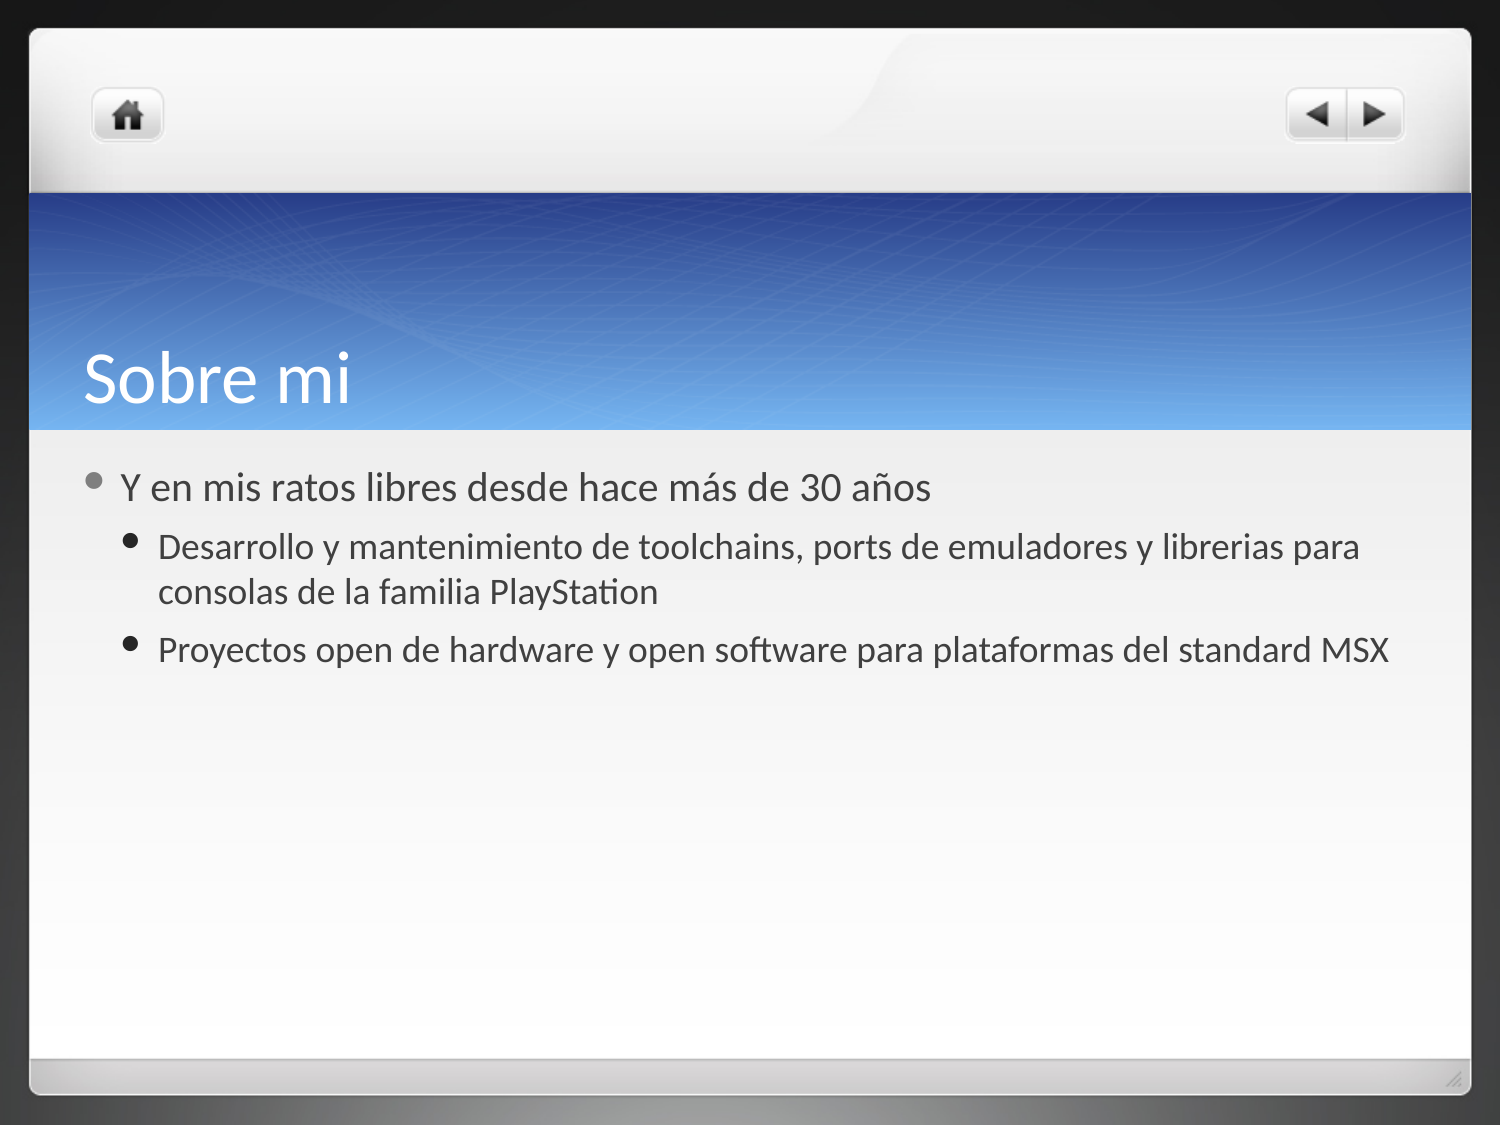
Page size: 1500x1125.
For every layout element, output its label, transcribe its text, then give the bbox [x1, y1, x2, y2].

picture [0, 0, 1500, 1125]
list Y en mis ratos libres desde hace más de 30 años Desarrollo y mantenimiento de toolchains, ports de emuladores y librerias para consolas de la familia PlayStation Proyectos open de hardware y open software para plataformas del standard MSX [68, 452, 1447, 1026]
title Sobre mi [68, 238, 1432, 427]
